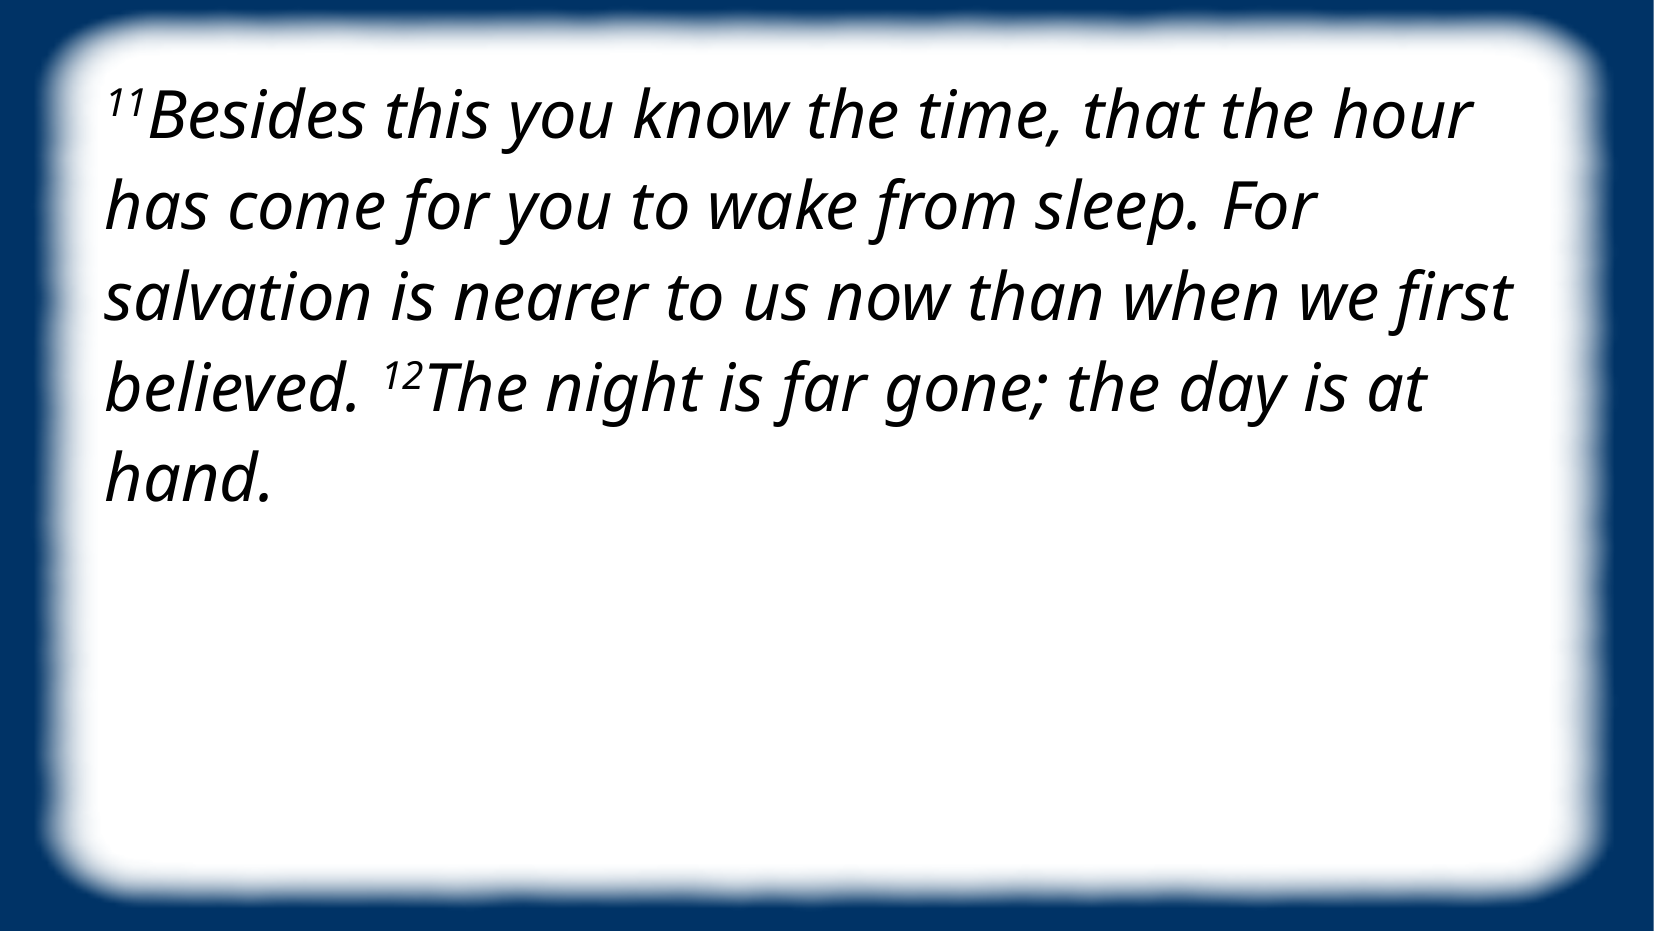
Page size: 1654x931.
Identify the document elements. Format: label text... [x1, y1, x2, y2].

picture [0, 0, 1654, 931]
text_box 11Besides this you know the time, that the hour has come for you to wake from sleep. For salvation is nearer to us now than when we first believed. 12The night is far gone; the day is at hand. [90, 60, 1546, 526]
